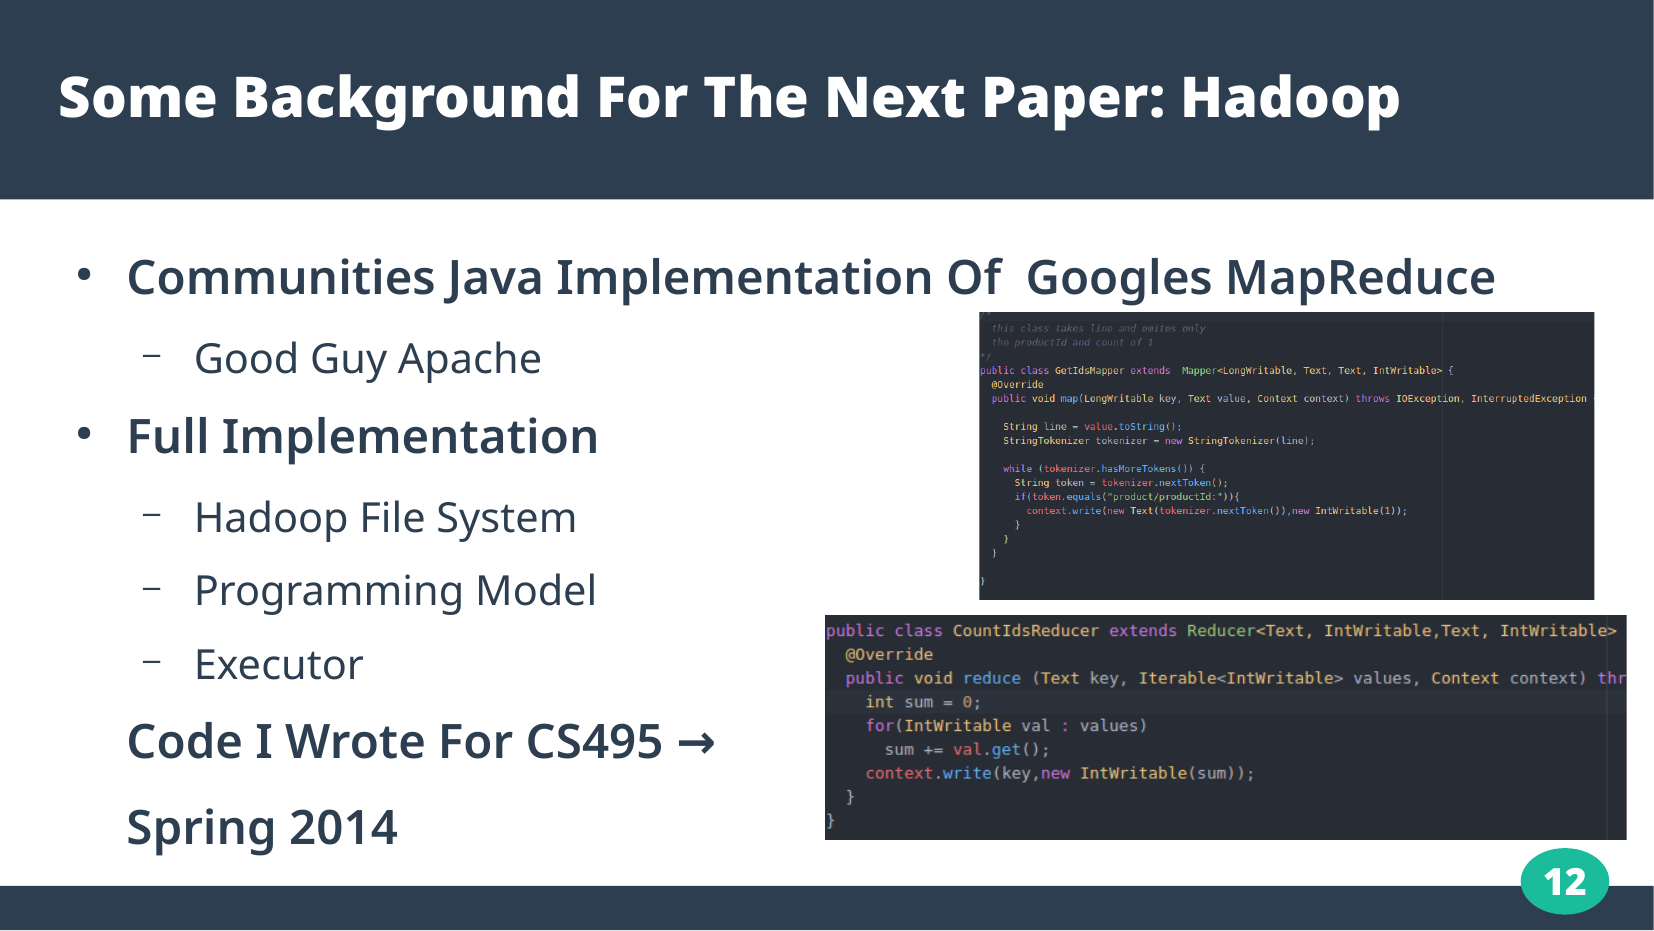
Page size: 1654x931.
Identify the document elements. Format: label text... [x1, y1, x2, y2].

title Some Background For The Next Paper: Hadoop [59, 37, 1595, 155]
list Communities Java Implementation Of Googles MapReduce Good Guy Apache Full Implementation Hadoop File System Programming Model Executor Code I Wrote For CS495 → Spring 2014 [59, 243, 1595, 864]
picture [825, 615, 1627, 841]
picture [979, 312, 1595, 601]
